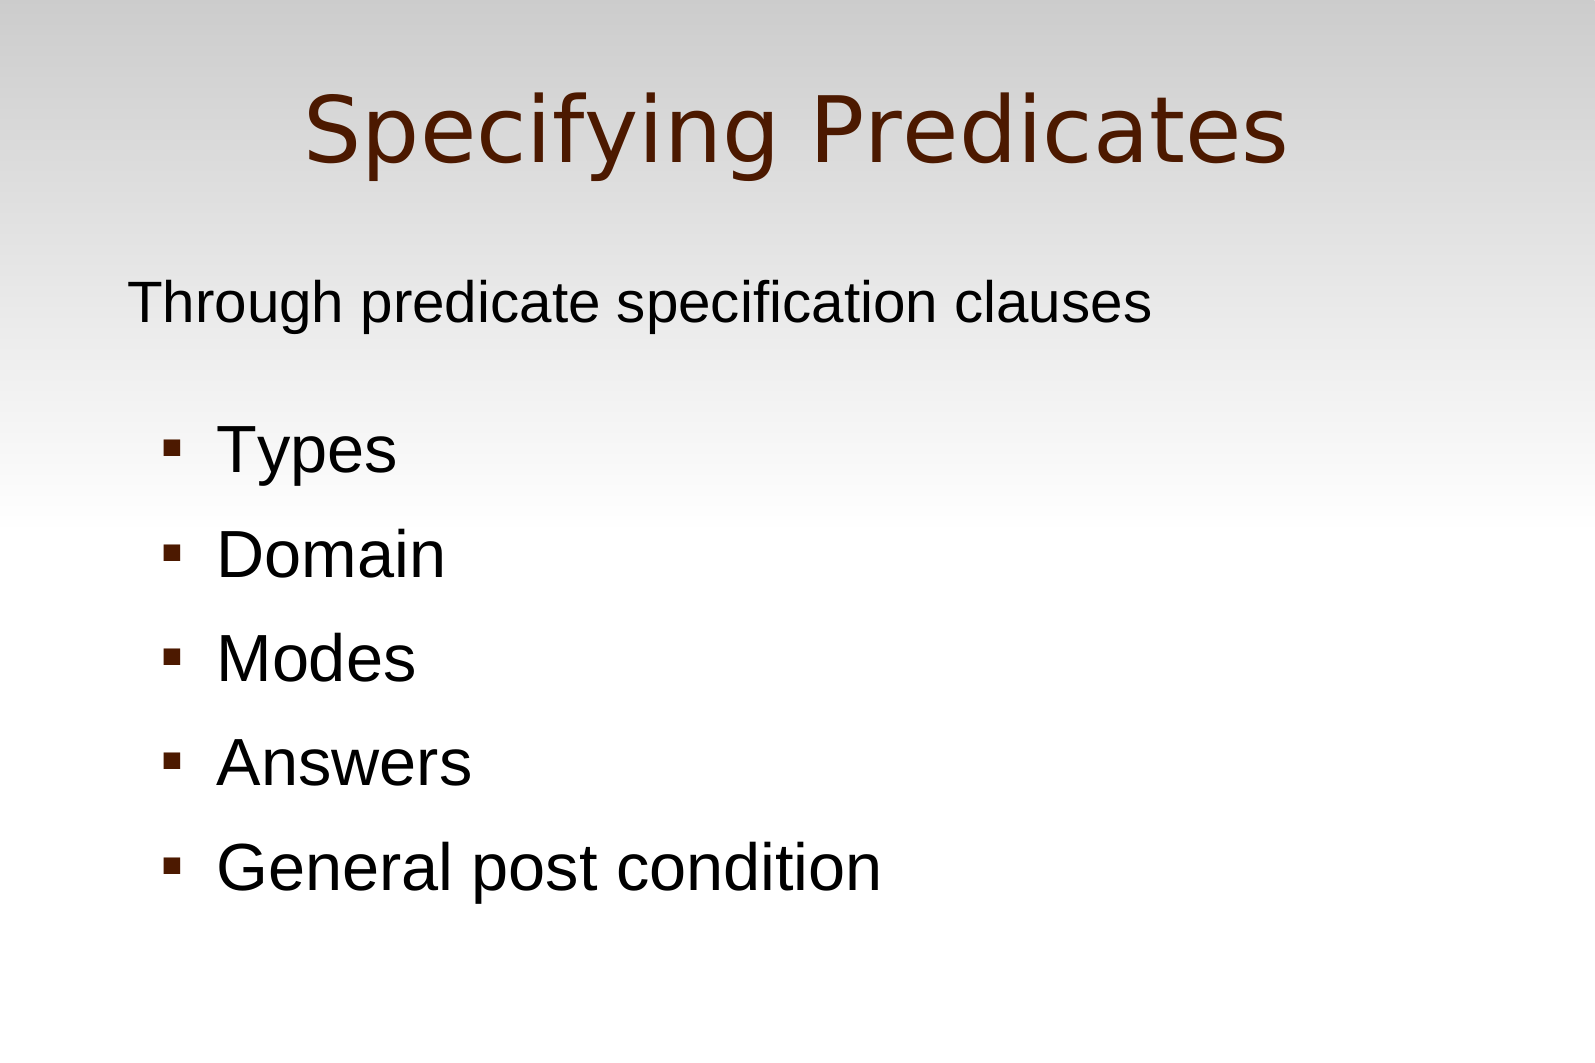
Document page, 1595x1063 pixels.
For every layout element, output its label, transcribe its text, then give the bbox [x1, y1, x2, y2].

list Types Domain Modes Answers General post condition [75, 412, 1510, 938]
text_box Through predicate specification clauses [112, 262, 1388, 343]
title Specifying Predicates [79, 42, 1515, 220]
